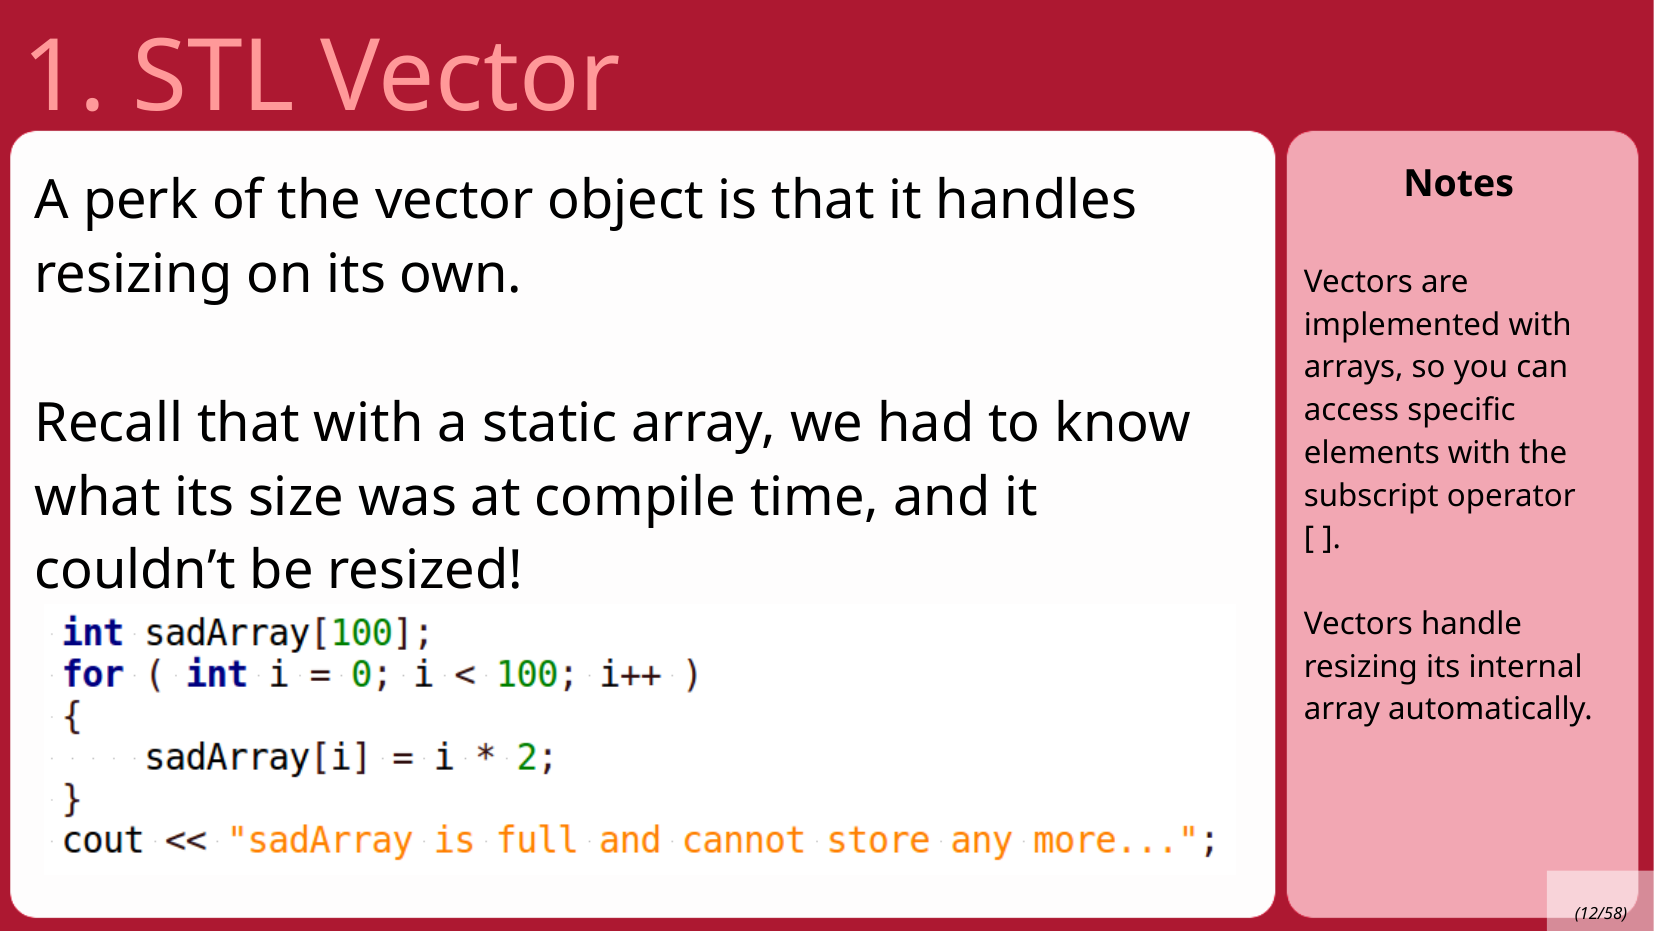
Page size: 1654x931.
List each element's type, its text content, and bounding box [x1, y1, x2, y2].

text_box A perk of the vector object is that it handles resizing on its own. Recall that with a static array, we had to know what its size was at compile time, and it couldn’t be resized! [34, 160, 1248, 526]
title 1. STL Vector [22, 7, 1511, 136]
text_box (<number>/58) [1546, 877, 1654, 931]
text_box Notes Vectors are implemented with arrays, so you can access specific elements with the subscript operator [ ]. Vectors handle resizing its internal array automatically. [1289, 149, 1629, 601]
picture [0, 0, 1654, 931]
